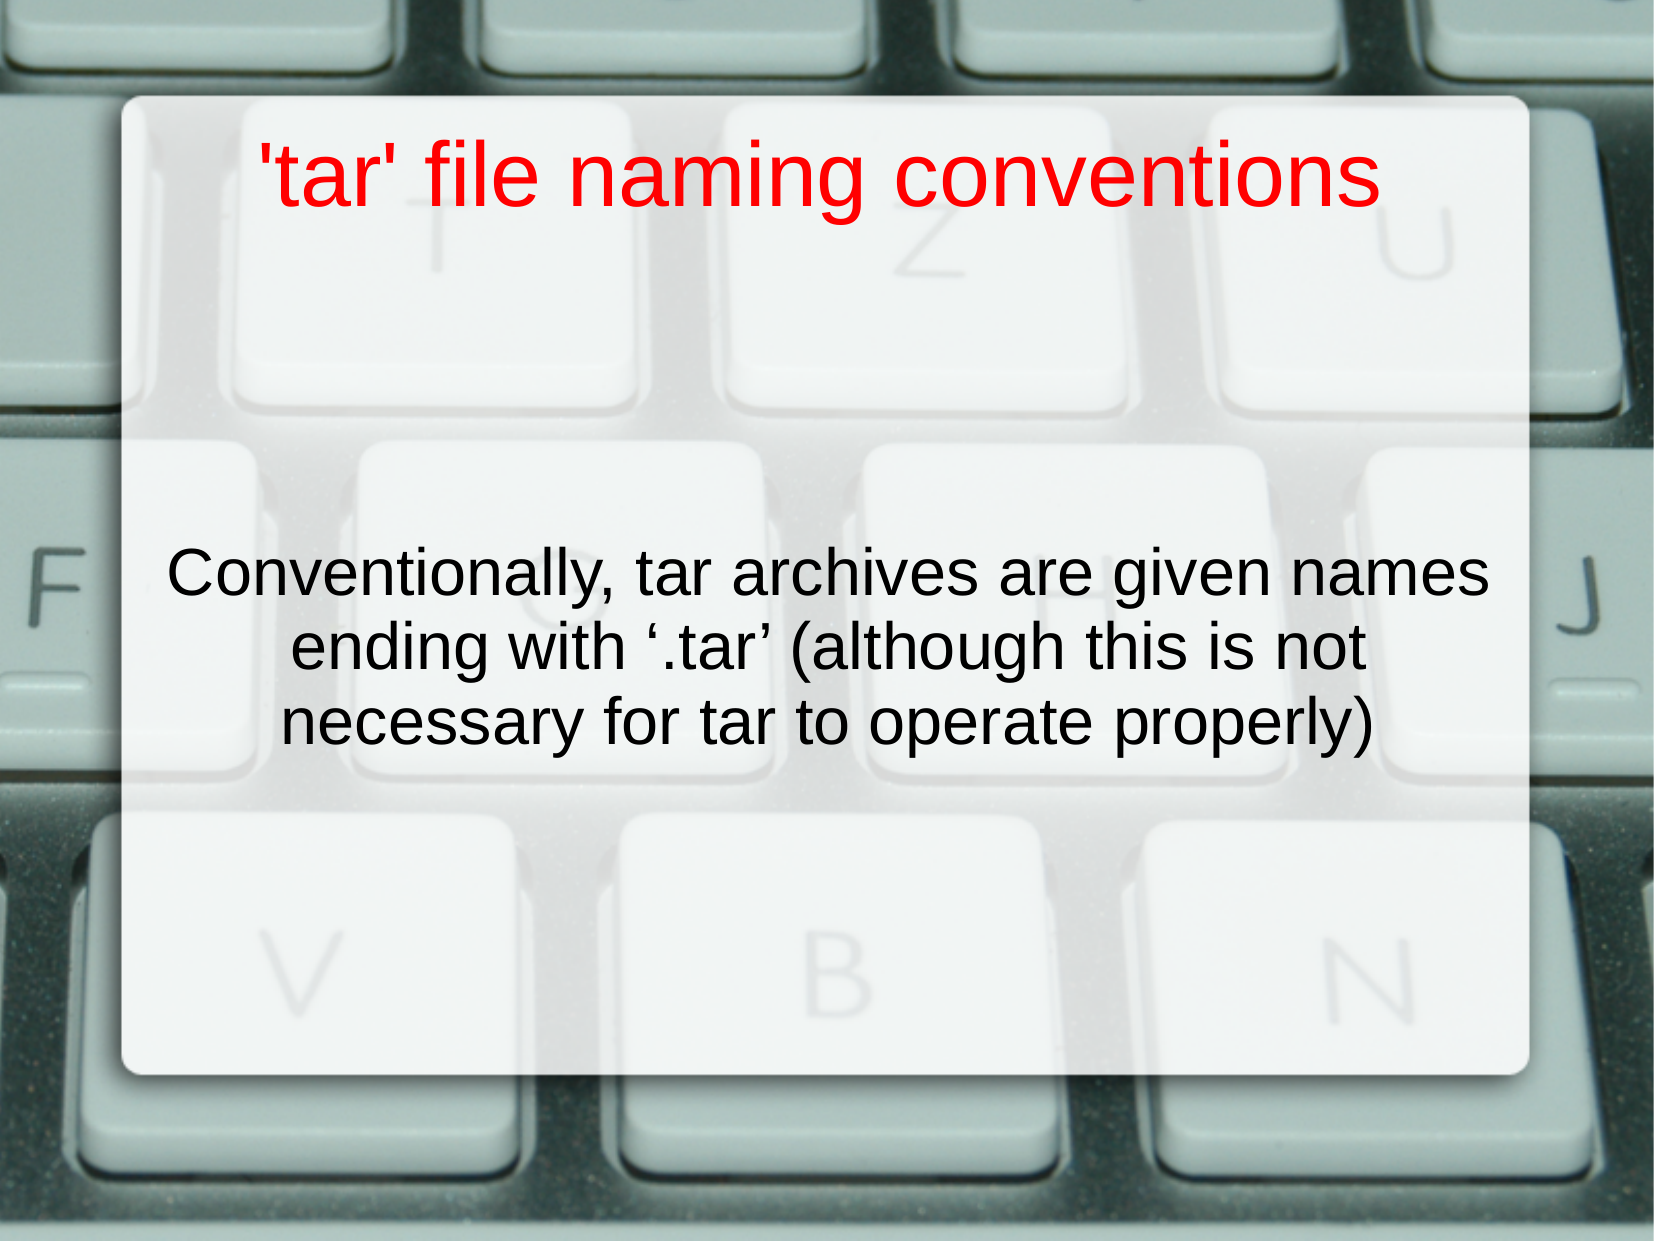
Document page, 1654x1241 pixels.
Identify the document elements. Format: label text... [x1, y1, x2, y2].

subtitle Conventionally, tar archives are given names ending with ‘.tar’ (although this is not necessary for tar to operate properly) [150, 243, 1509, 1051]
picture [0, 0, 1654, 1241]
title 'tar' file naming conventions [135, 123, 1506, 227]
